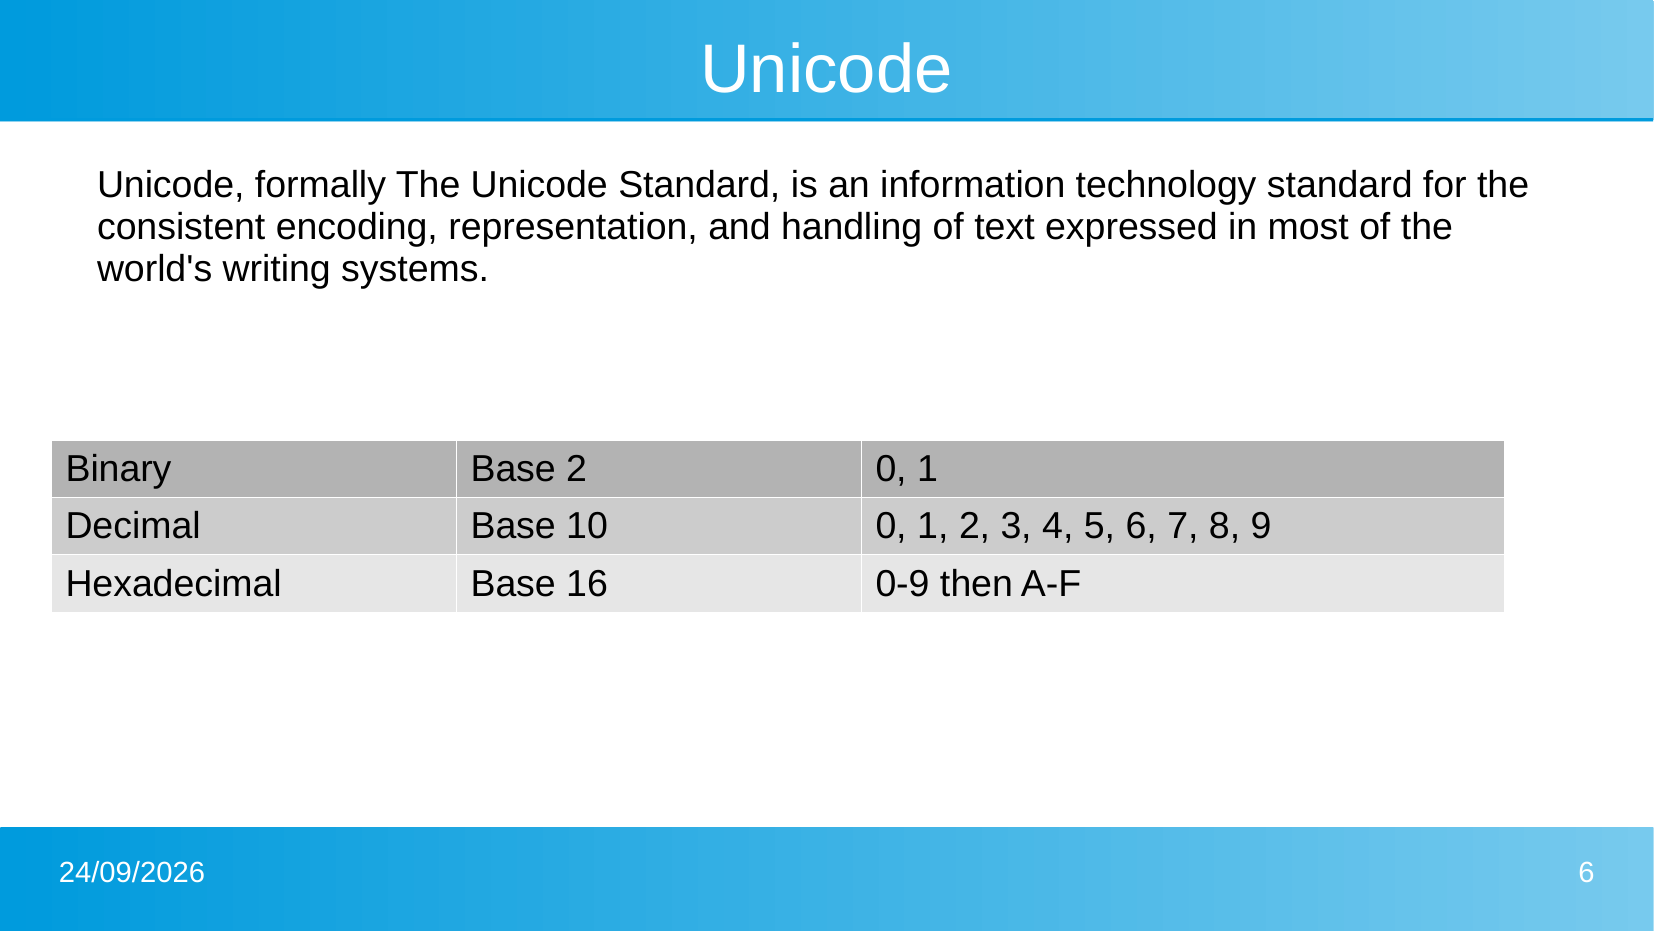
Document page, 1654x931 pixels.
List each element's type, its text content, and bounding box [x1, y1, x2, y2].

table_cell 0, 1, 2, 3, 4, 5, 6, 7, 8, 9 [862, 498, 1504, 554]
table_cell Decimal [52, 498, 456, 554]
table_header 0, 1 [862, 441, 1504, 497]
text_box Unicode, formally The Unicode Standard, is an information technology standard for the consistent encoding, representation, and handling of text expressed in most of the world's writing systems. [82, 156, 1552, 633]
table_cell Hexadecimal [52, 555, 456, 612]
table_header Binary [52, 441, 456, 497]
table_cell Base 16 [457, 555, 861, 612]
table_header Base 2 [457, 441, 861, 497]
title Unicode [59, 29, 1595, 108]
table_cell 0-9 then A-F [862, 555, 1504, 612]
table_cell Base 10 [457, 498, 861, 554]
